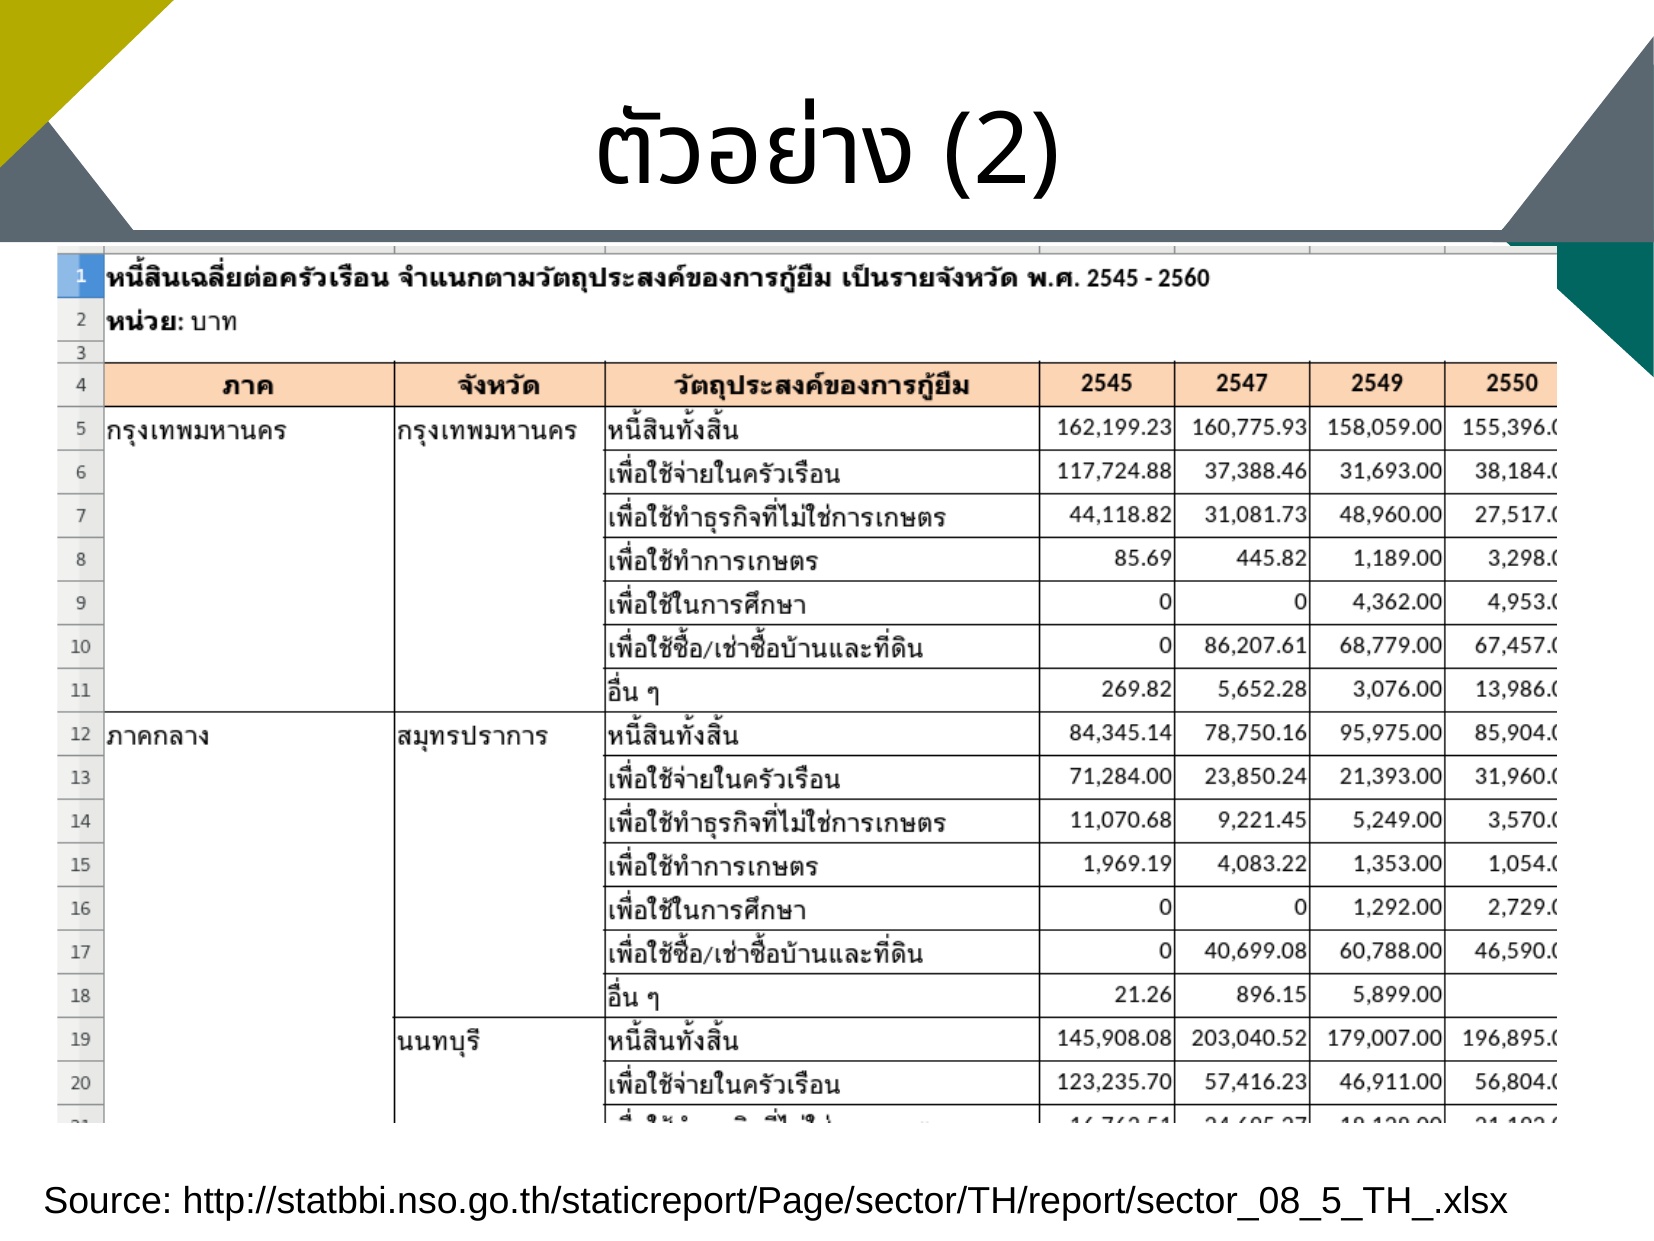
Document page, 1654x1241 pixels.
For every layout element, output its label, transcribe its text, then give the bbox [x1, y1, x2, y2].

text_box Source: http://statbbi.nso.go.th/staticreport/Page/sector/TH/report/sector_08_5_TH_.xlsx [28, 1171, 1524, 1229]
picture [57, 246, 1557, 1123]
title ตัวอย่าง (2) [82, 49, 1571, 257]
